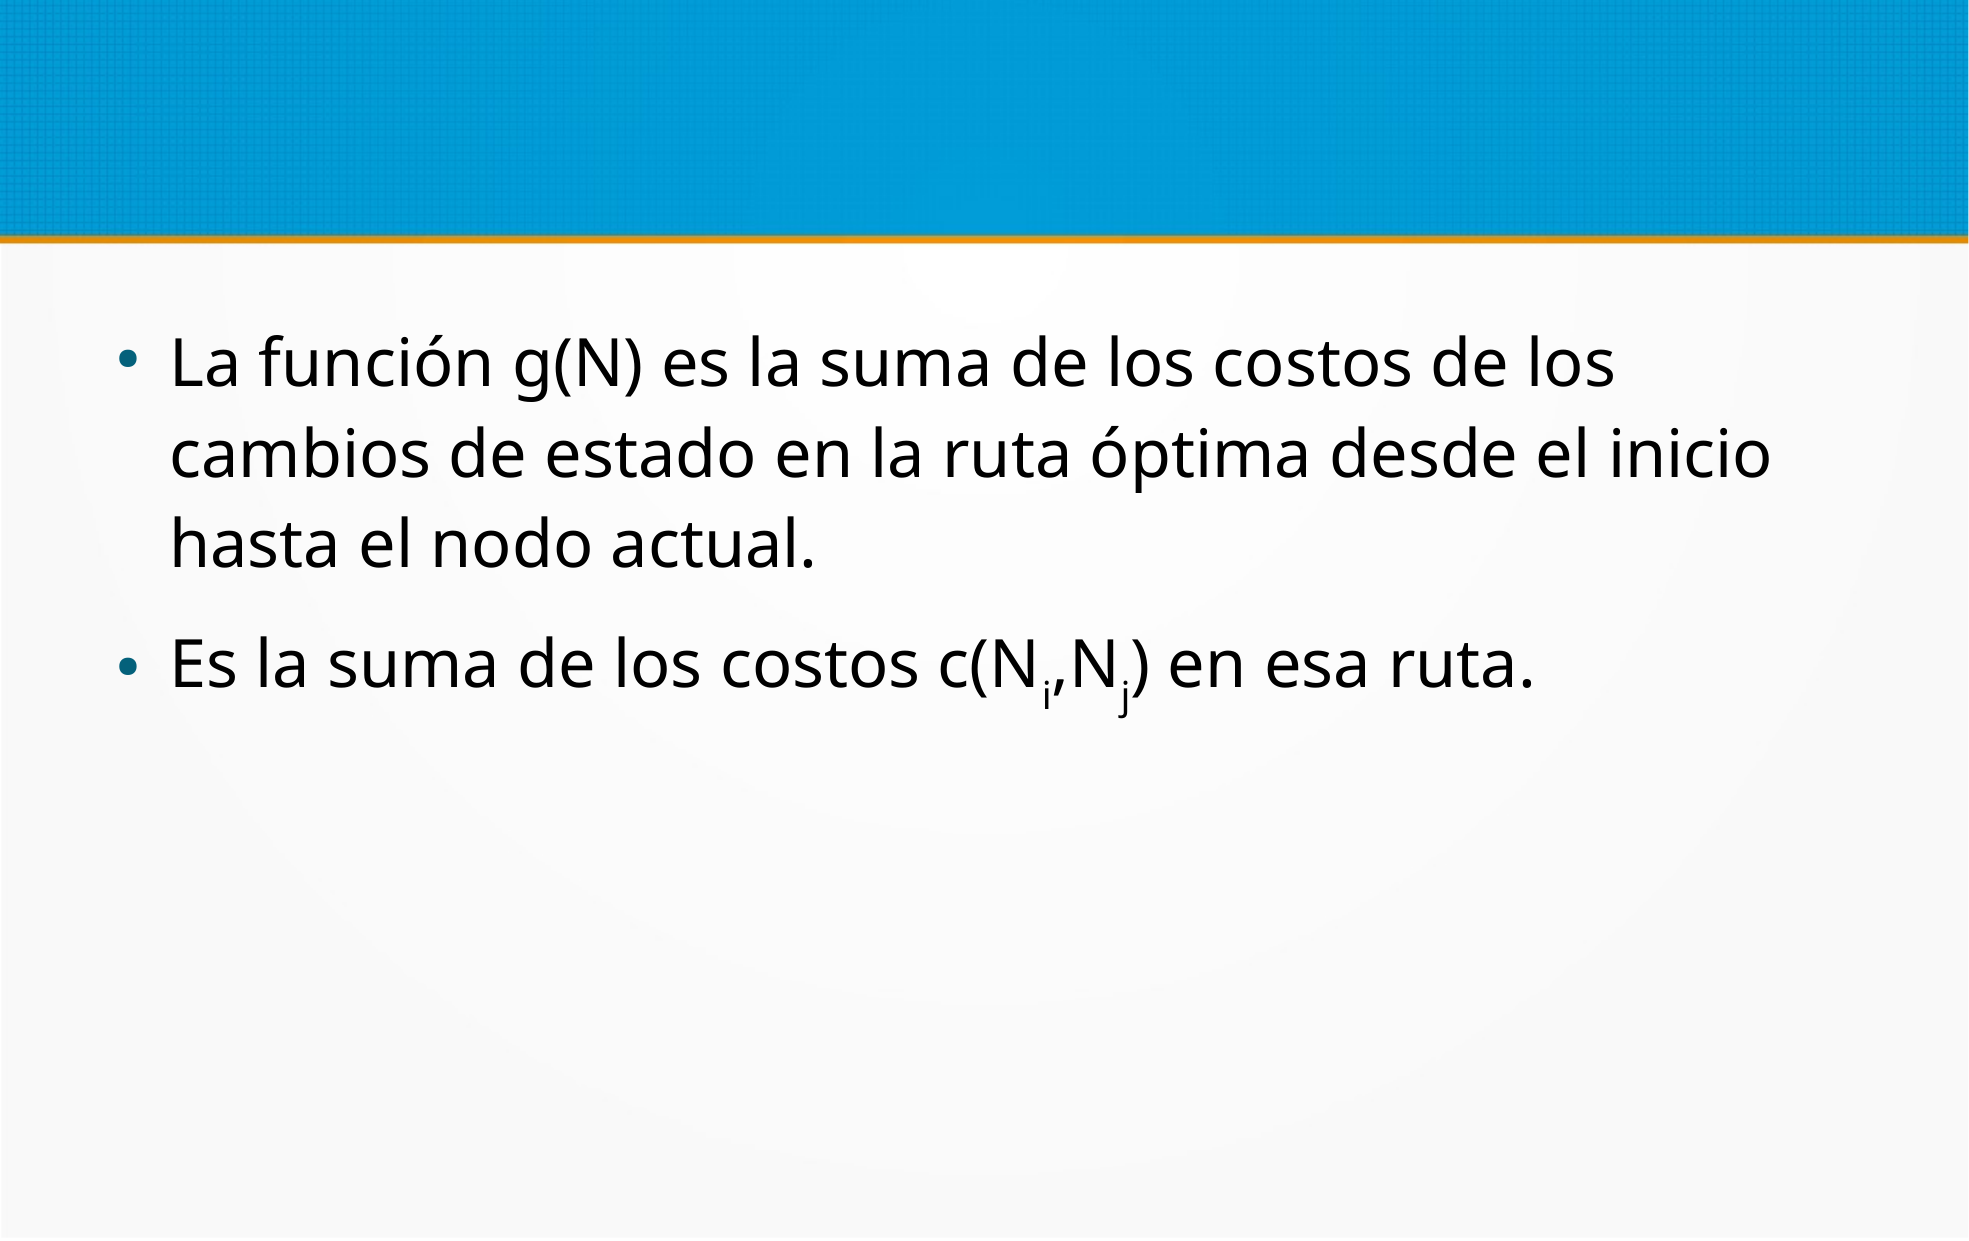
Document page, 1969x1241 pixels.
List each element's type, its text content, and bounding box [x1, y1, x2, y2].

list La función g(N) es la suma de los costos de los cambios de estado en la ruta óptima desde el inicio hasta el nodo actual. Es la suma de los costos c(Ni,Nj) en esa ruta. [98, 315, 1861, 1081]
picture [0, 233, 1969, 1241]
